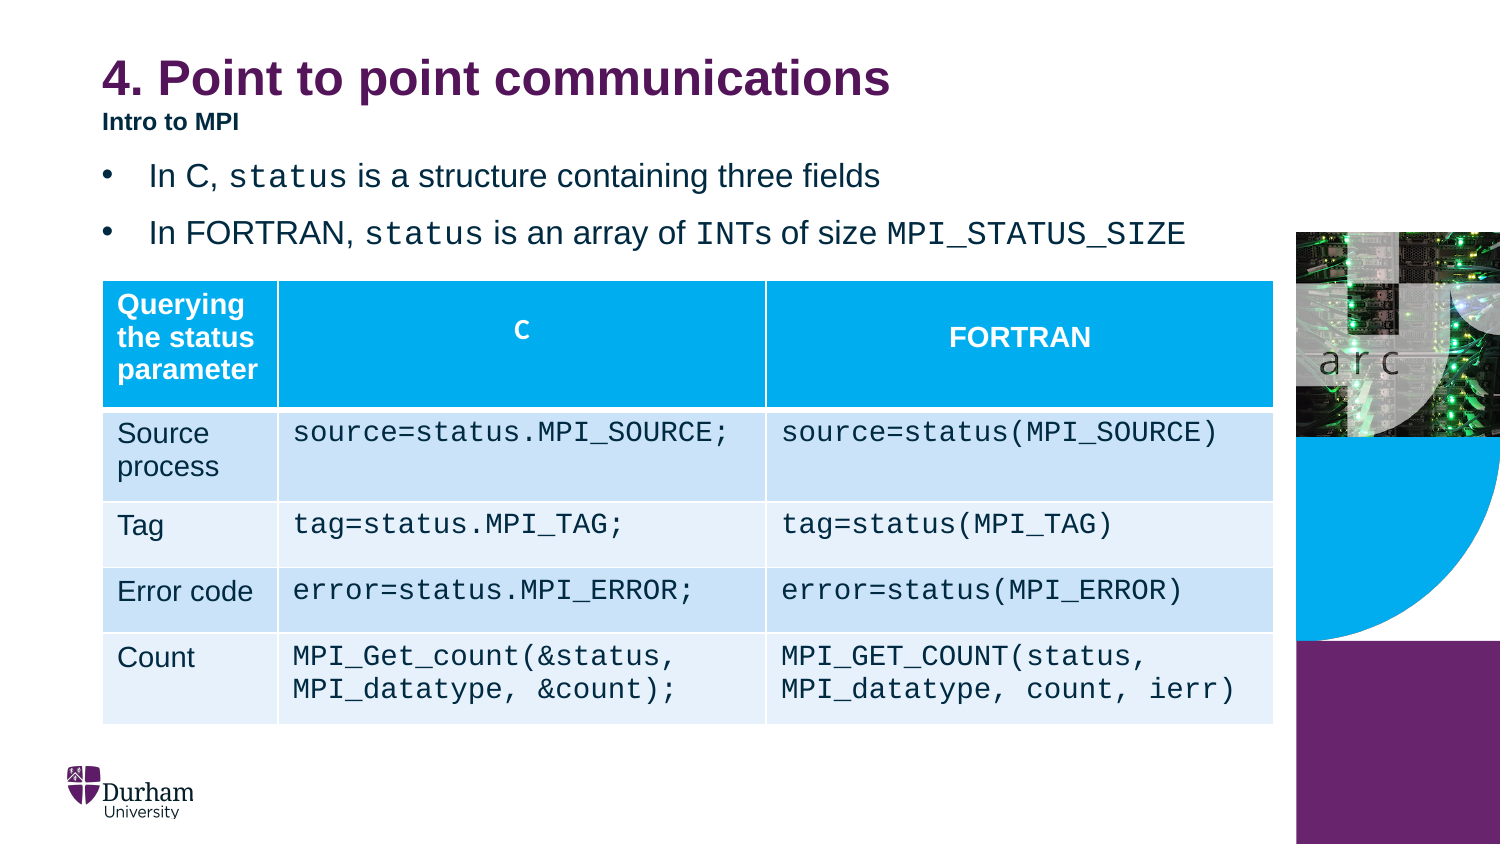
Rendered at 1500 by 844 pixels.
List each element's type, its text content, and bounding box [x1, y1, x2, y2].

table_cell MPI_Get_count(&status, MPI_datatype, &count); [279, 634, 765, 724]
text_box [1296, 640, 1500, 844]
table_cell Error code [103, 568, 277, 632]
table_cell Tag [103, 503, 277, 567]
table_cell Source process [103, 413, 277, 501]
table_header C [279, 281, 765, 407]
table_cell tag=status.MPI_TAG; [279, 503, 765, 567]
table_cell source=status(MPI_SOURCE) [767, 413, 1273, 501]
list In C, status is a structure containing three fields In FORTRAN, status is an array of INTs of size MPI_STATUS_SIZE [101, 154, 1262, 267]
table_cell source=status.MPI_SOURCE; [279, 413, 765, 501]
picture [1332, 467, 1500, 640]
title 4. Point to point communications Intro to MPI [101, 45, 1399, 187]
table_header Querying the status parameter [103, 281, 277, 407]
table_cell MPI_GET_COUNT(status, MPI_datatype, count, ierr) [767, 634, 1273, 724]
picture [67, 766, 193, 819]
picture [1296, 232, 1500, 436]
table_cell tag=status(MPI_TAG) [767, 503, 1273, 567]
table_cell error=status.MPI_ERROR; [279, 568, 765, 632]
table_cell Count [103, 634, 277, 724]
table_header FORTRAN [767, 281, 1273, 407]
table_cell error=status(MPI_ERROR) [767, 568, 1273, 632]
